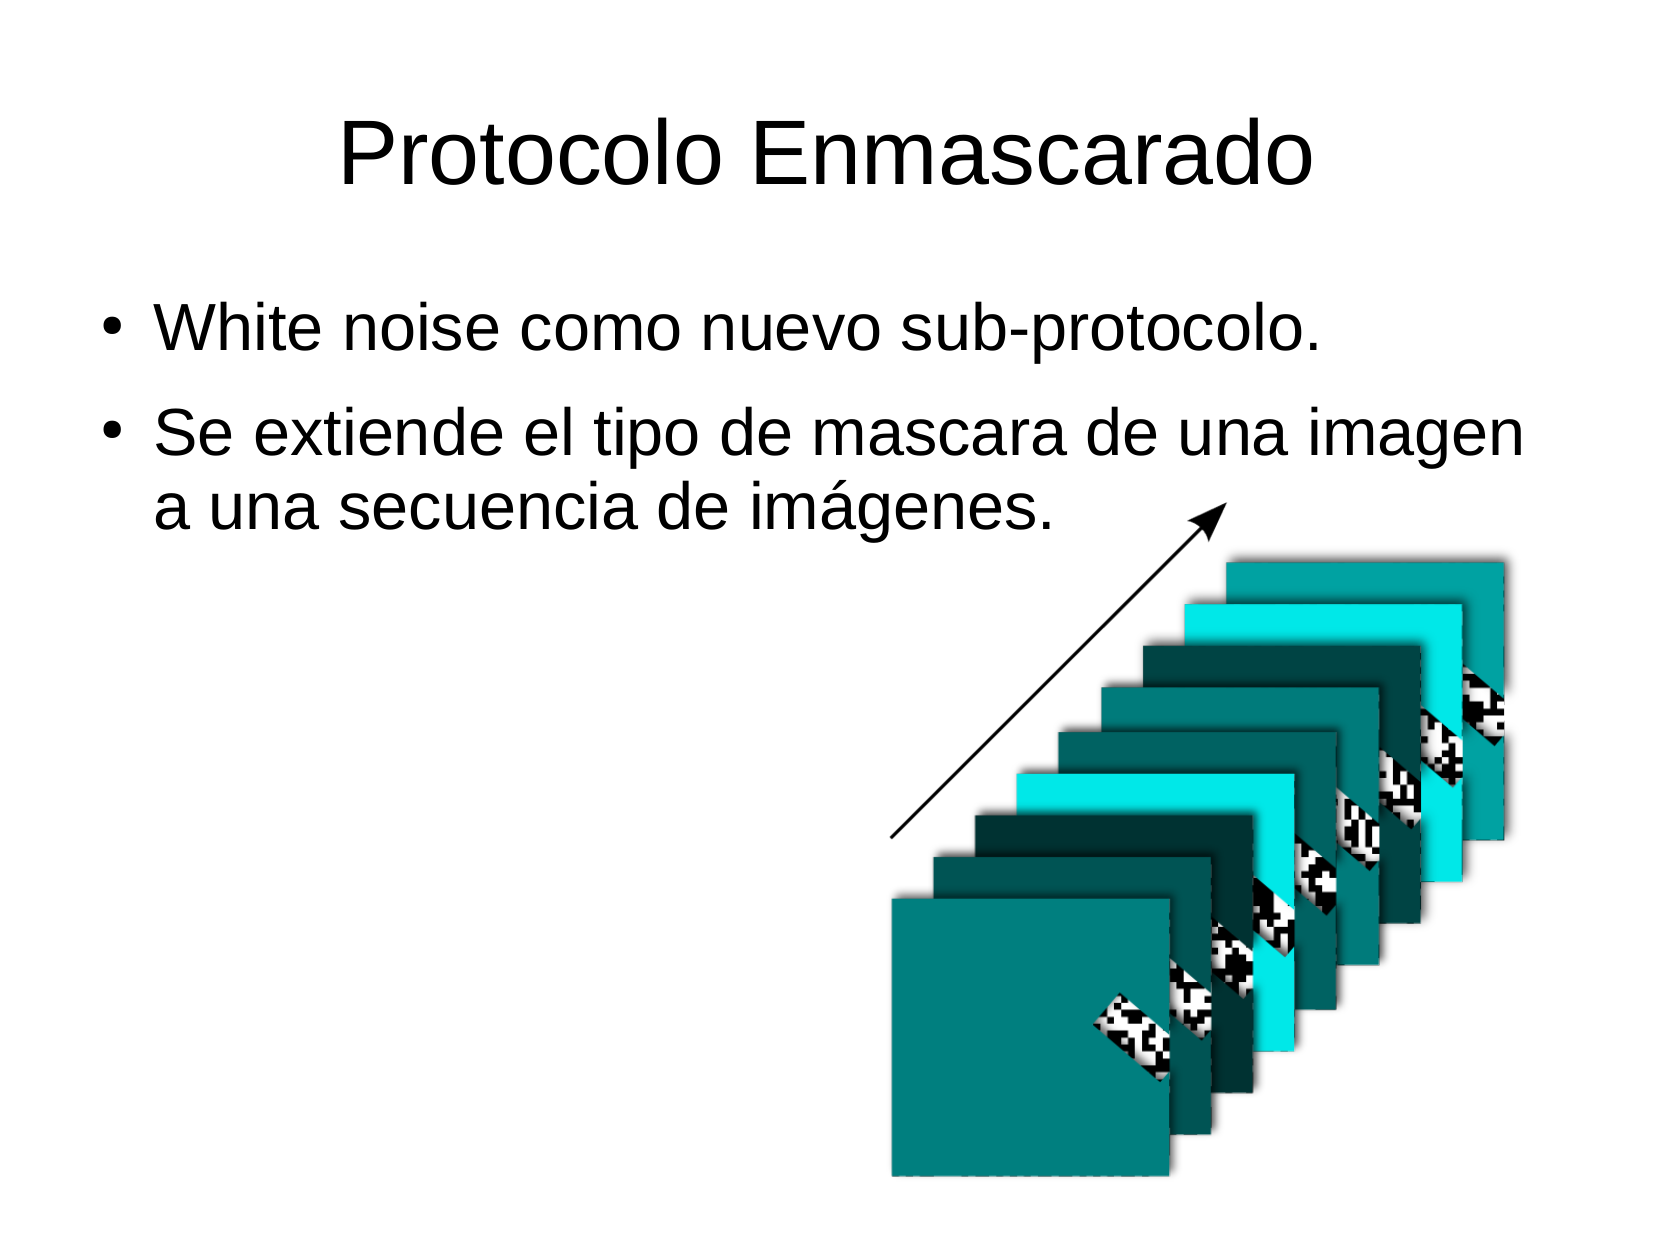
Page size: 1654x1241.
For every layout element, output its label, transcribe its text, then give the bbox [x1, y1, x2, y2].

picture [886, 501, 1521, 1182]
title Protocolo Enmascarado [82, 49, 1571, 257]
list White noise como nuevo sub-protocolo. Se extiende el tipo de mascara de una imagen a una secuencia de imágenes. [82, 290, 1571, 1010]
